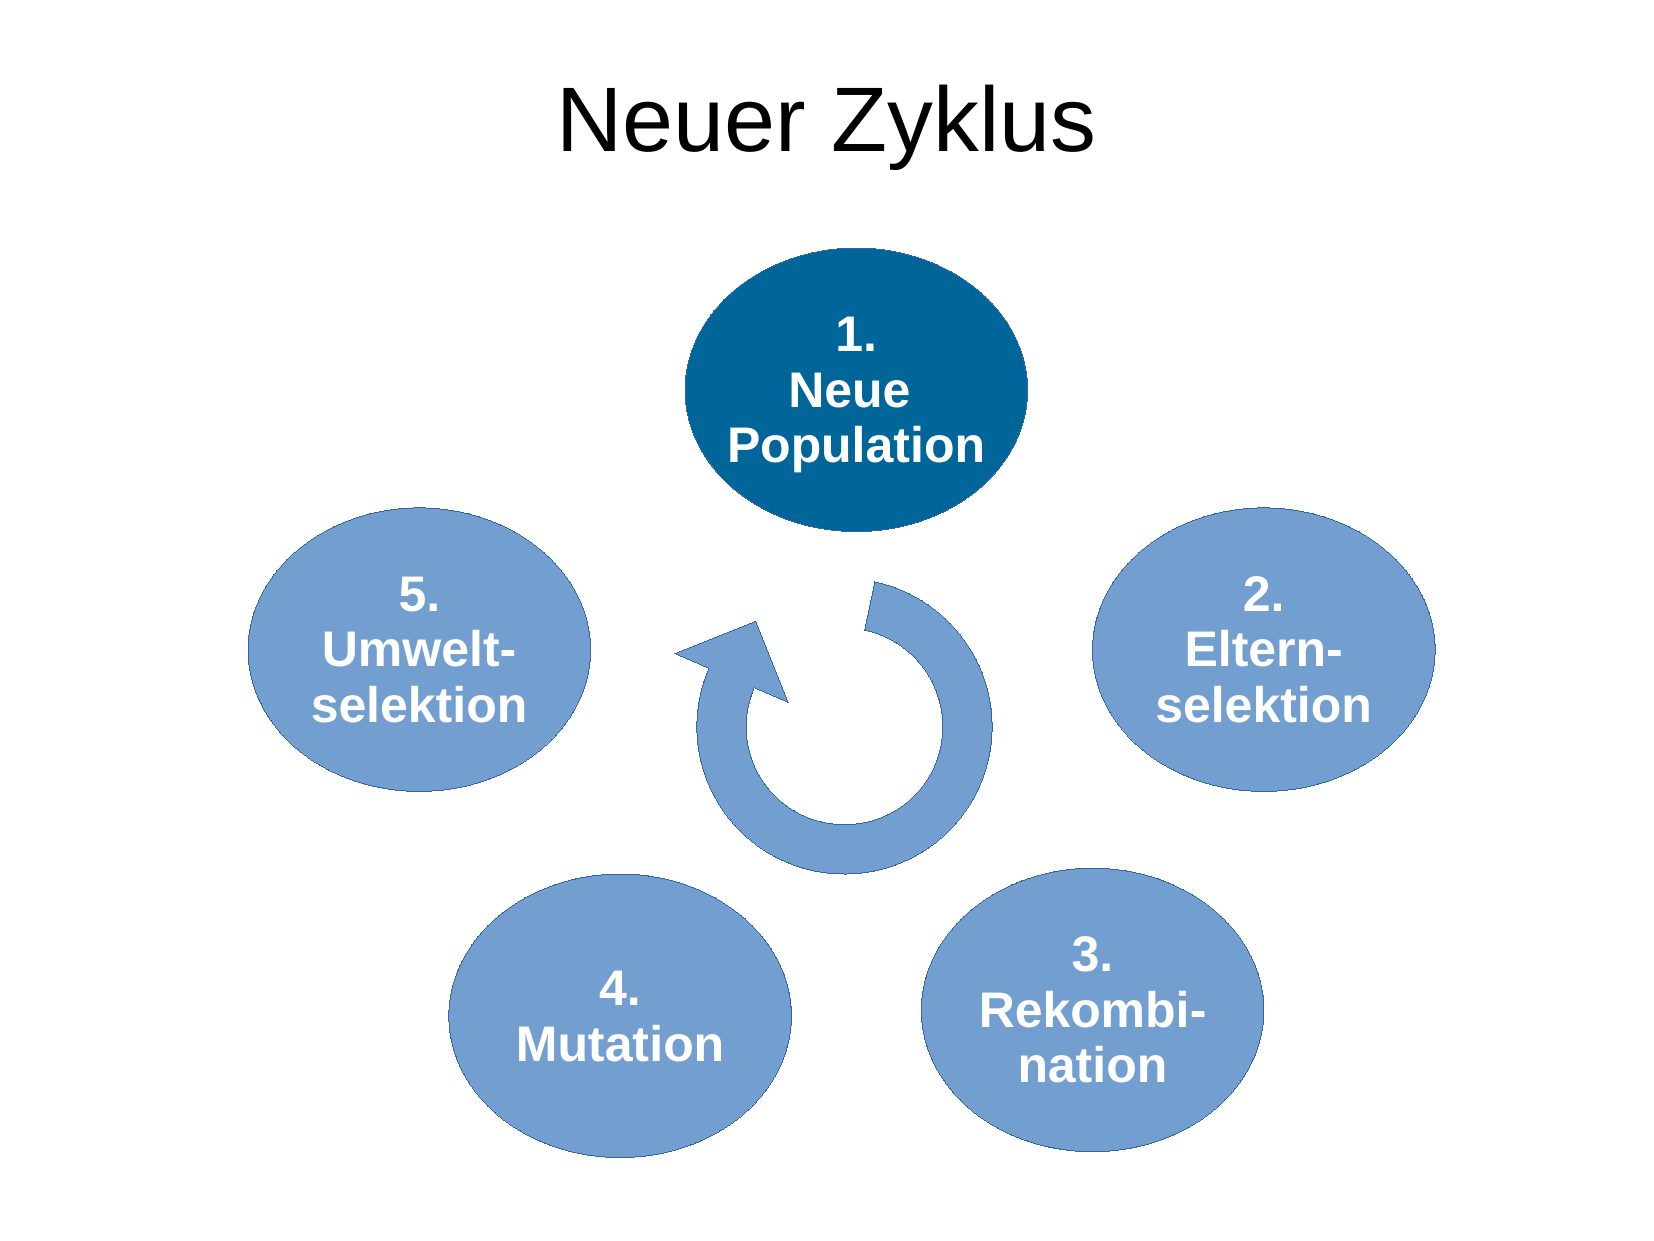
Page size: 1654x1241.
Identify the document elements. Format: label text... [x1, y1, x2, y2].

title Neuer Zyklus [82, 49, 1571, 189]
text_box 5. Umwelt- selektion [248, 507, 591, 792]
text_box 1. Neue Population [685, 248, 1028, 532]
text_box 4. Mutation [448, 874, 792, 1158]
text_box [674, 581, 993, 875]
text_box 3. Rekombi- nation [921, 868, 1264, 1152]
text_box 2. Eltern- selektion [1092, 507, 1436, 792]
